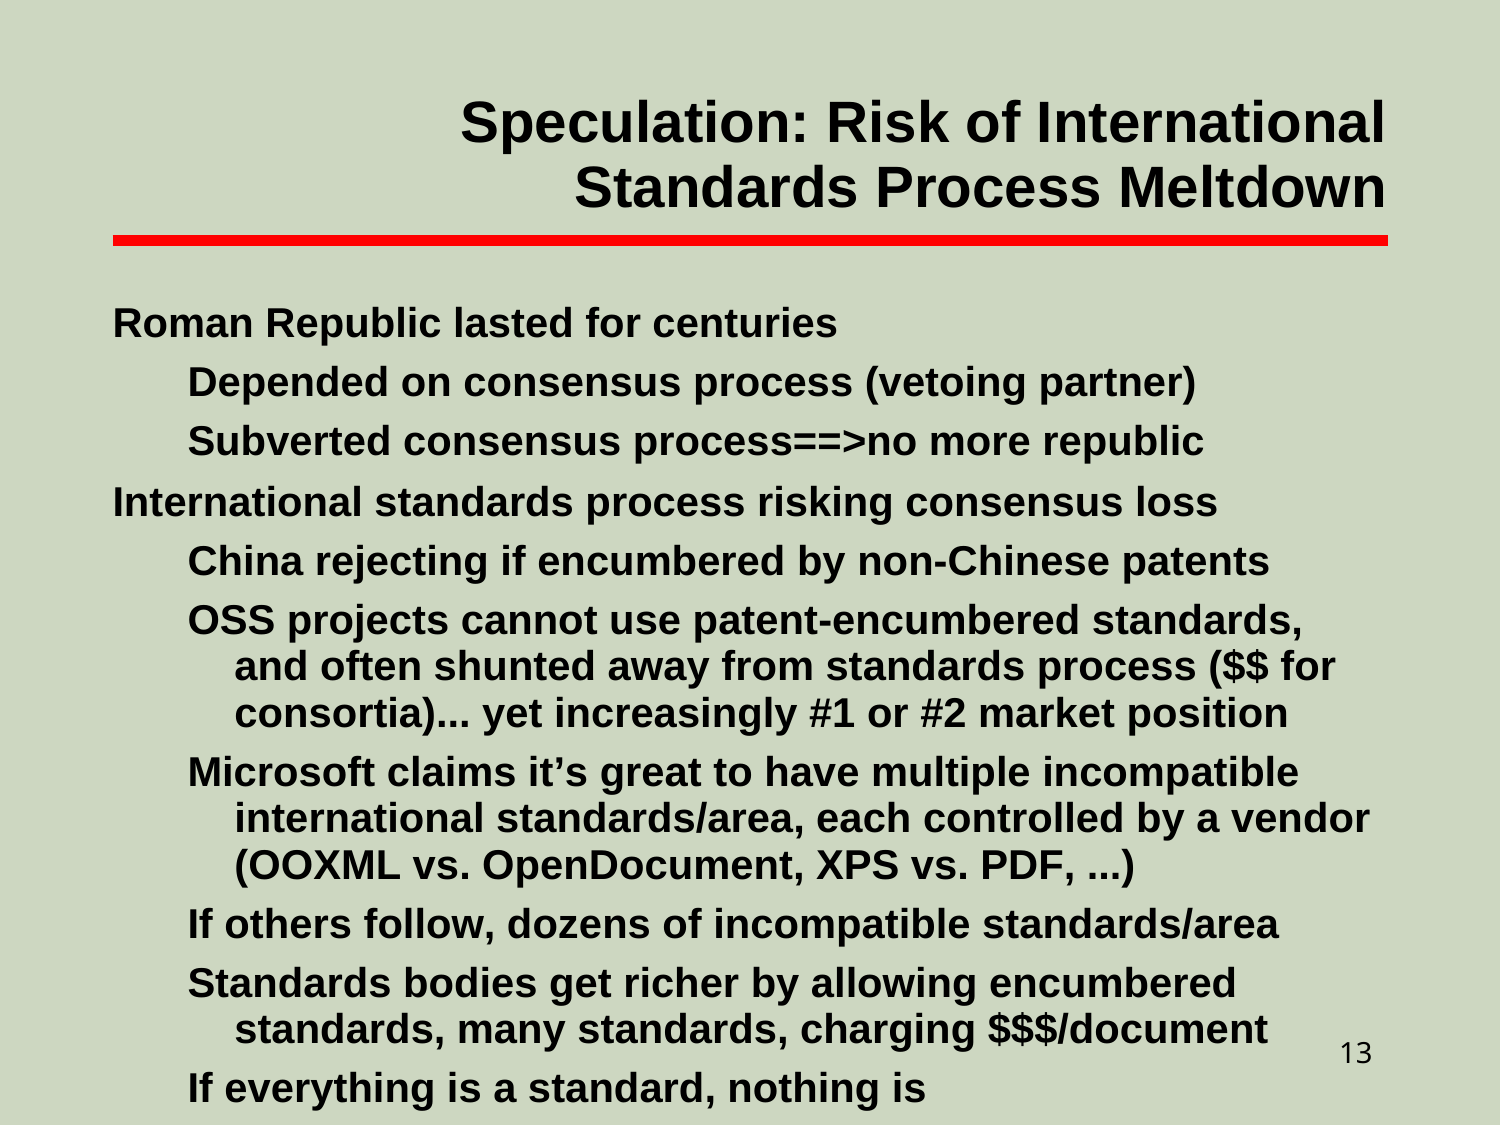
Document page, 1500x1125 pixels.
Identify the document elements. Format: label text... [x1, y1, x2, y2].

title Speculation: Risk of International Standards Process Meltdown [337, 89, 1388, 220]
list Roman Republic lasted for centuries Depended on consensus process (vetoing partner) Subverted consensus process==>no more republic International standards process risking consensus loss China rejecting if encumbered by non-Chinese patents OSS projects cannot use patent-encumbered standards, and often shunted away from standards process ($$ for consortia)... yet increasingly #1 or #2 market position Microsoft claims it’s great to have multiple incompatible international standards/area, each controlled by a vendor (OOXML vs. OpenDocument, XPS vs. PDF, ...) If others follow, dozens of incompatible standards/area Standards bodies get richer by allowing encumbered standards, many standards, charging $$$/document If everything is a standard, nothing is [112, 299, 1388, 1112]
